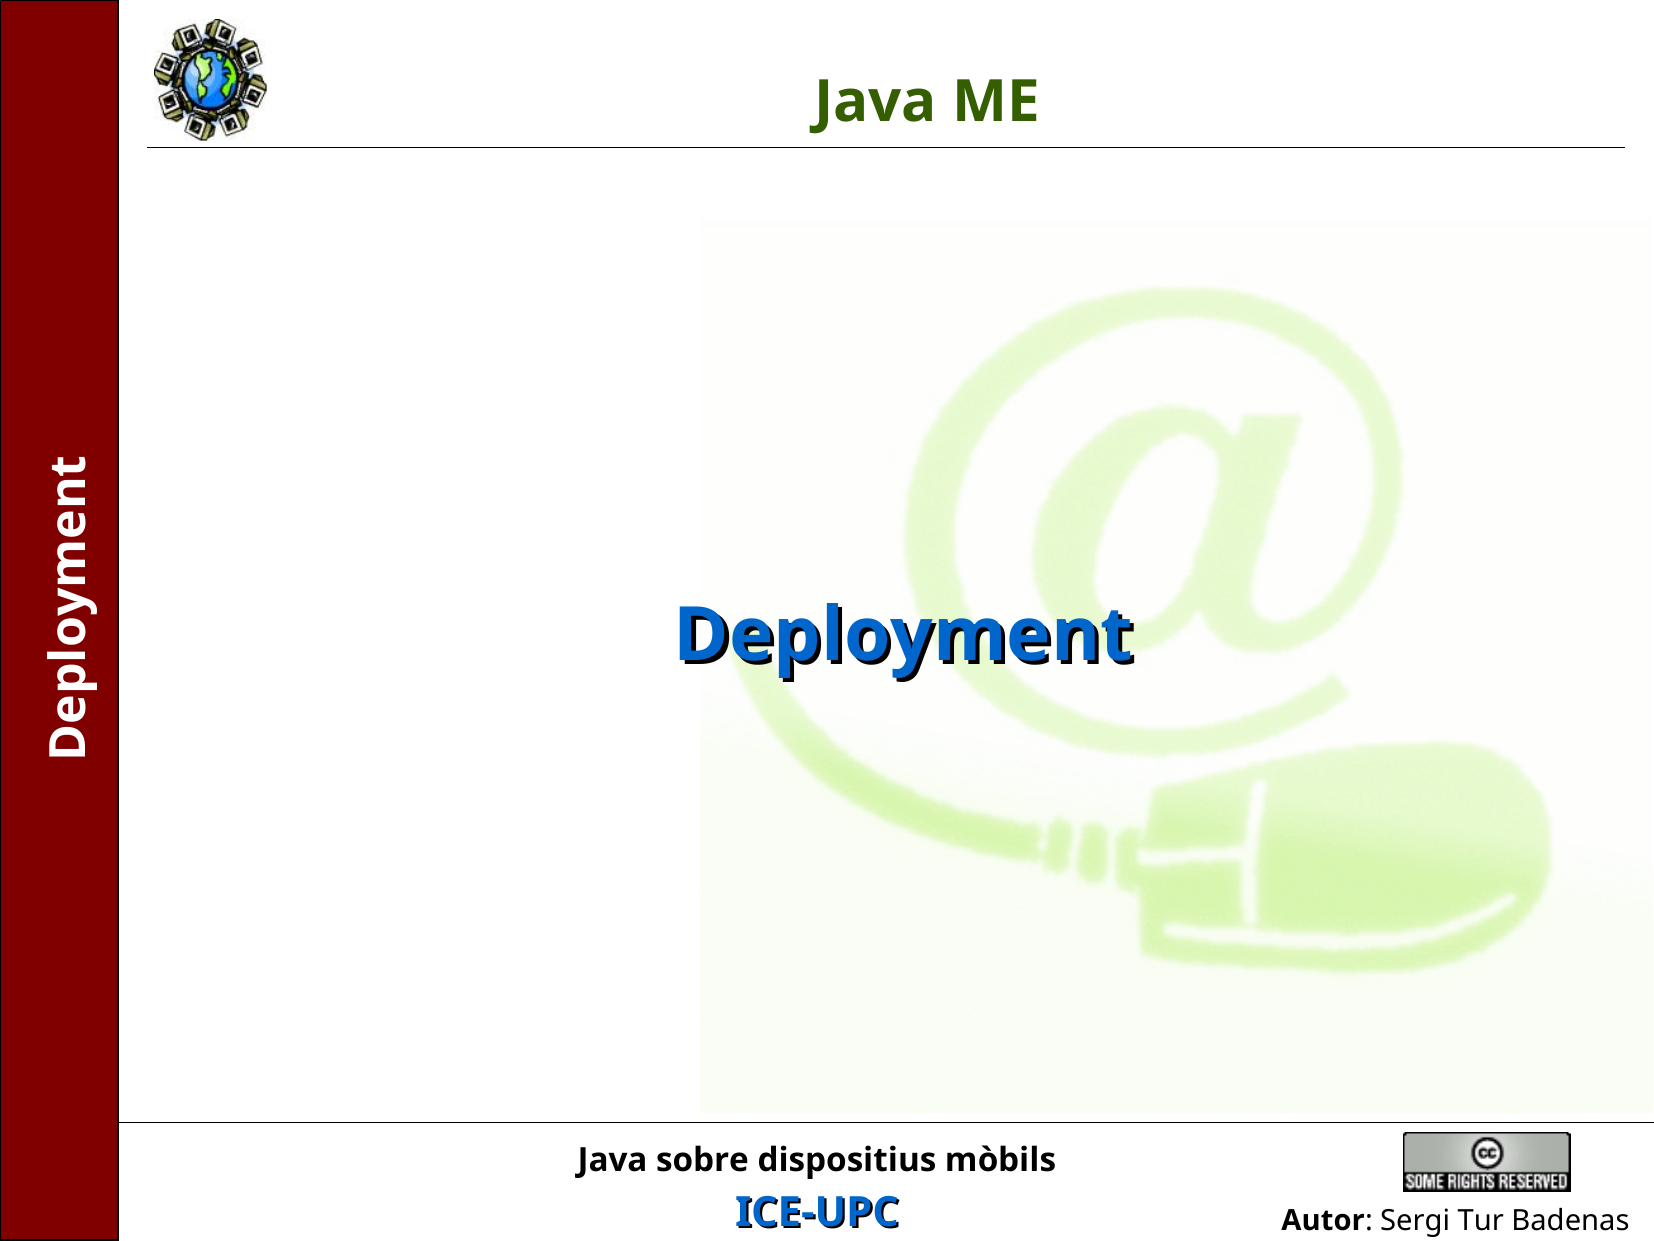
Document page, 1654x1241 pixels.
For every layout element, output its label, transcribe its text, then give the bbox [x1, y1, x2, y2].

picture [154, 19, 268, 142]
picture [1403, 1132, 1571, 1192]
picture [700, 217, 1654, 1113]
title Java ME [183, 49, 1654, 148]
subtitle Deployment [141, 242, 1630, 1093]
